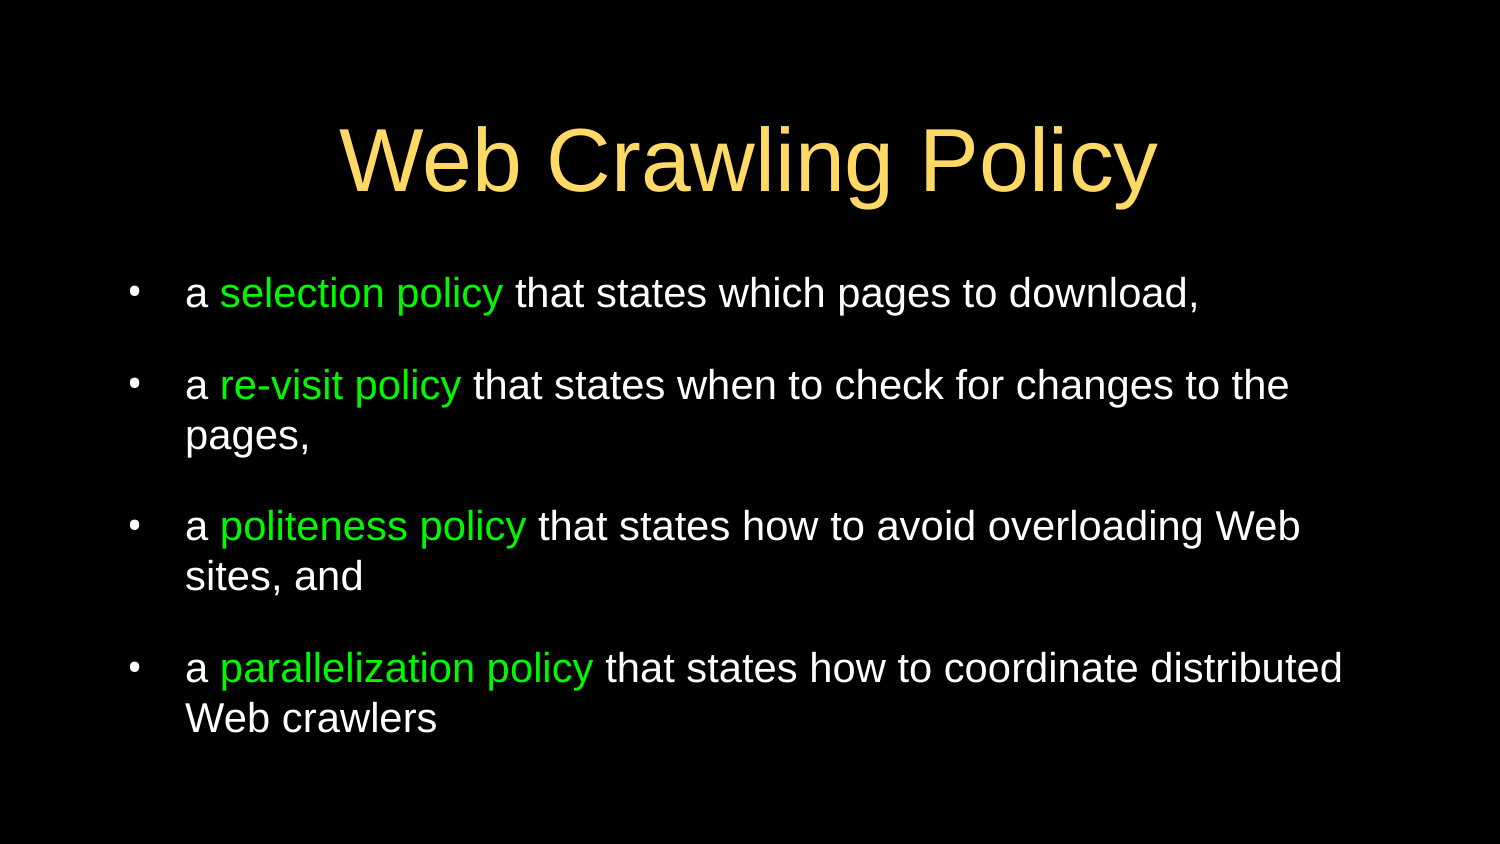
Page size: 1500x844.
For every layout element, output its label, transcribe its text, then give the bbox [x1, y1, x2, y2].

title Web Crawling Policy [106, 76, 1393, 235]
list a selection policy that states which pages to download, a re-visit policy that states when to check for changes to the pages, a politeness policy that states how to avoid overloading Web sites, and a parallelization policy that states how to coordinate distributed Web crawlers [106, 240, 1393, 767]
